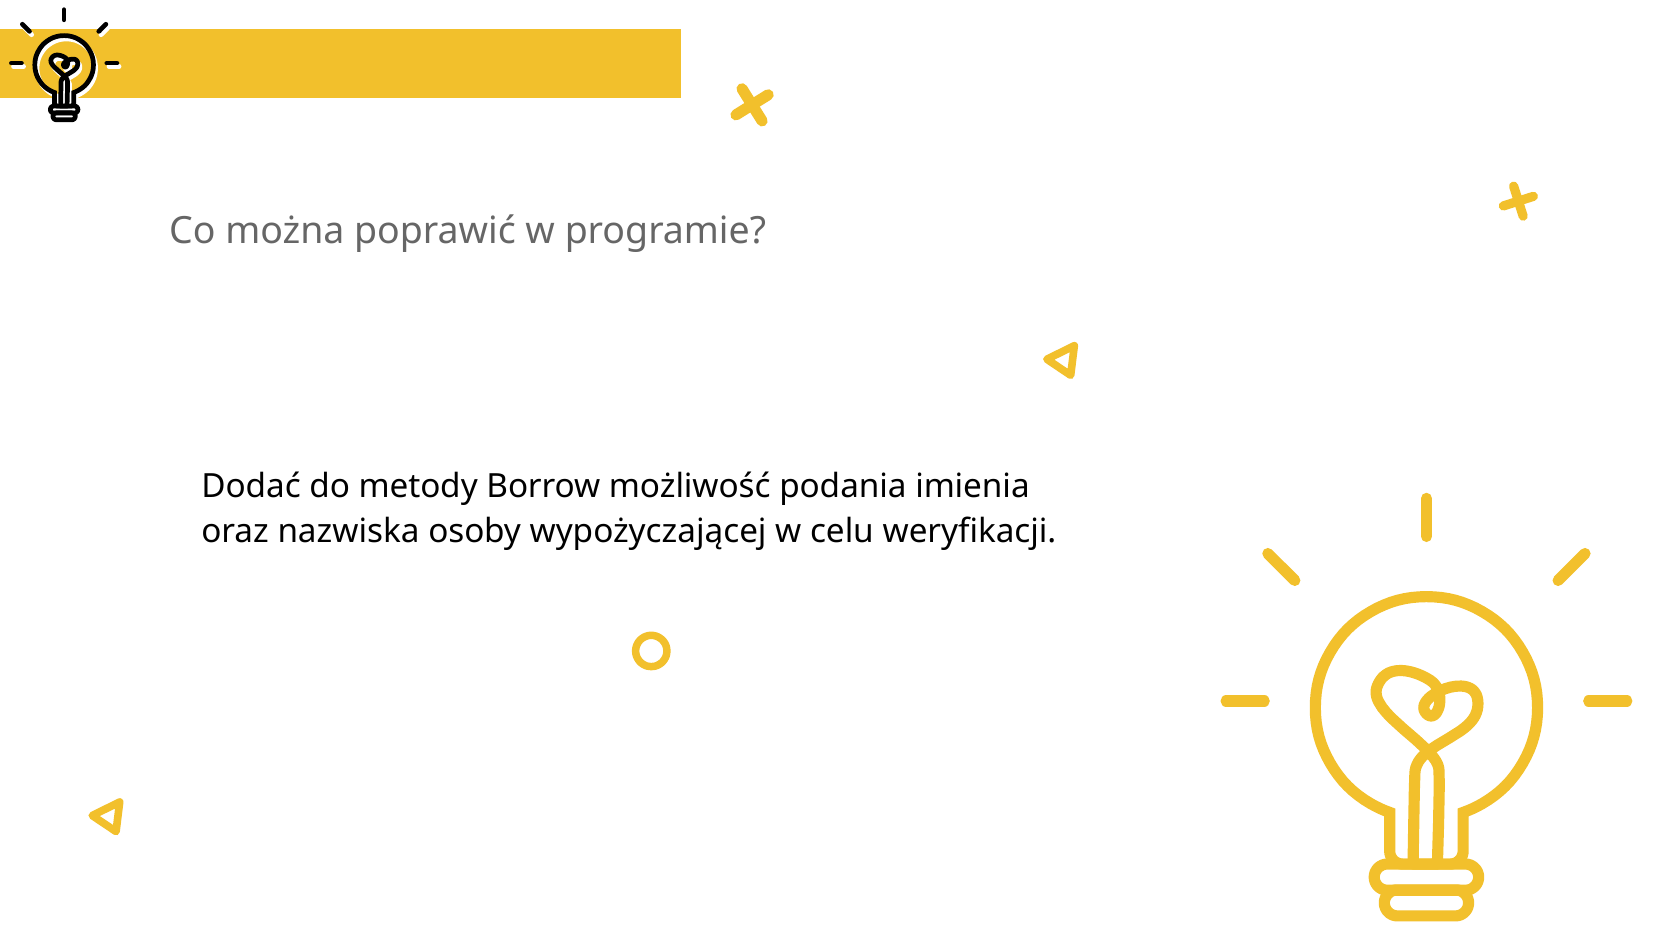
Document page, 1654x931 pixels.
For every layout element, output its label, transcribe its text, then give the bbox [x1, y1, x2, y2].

text_box Dodać do metody Borrow możliwość podania imienia oraz nazwiska osoby wypożyczającej w celu weryfikacji. [201, 305, 1063, 709]
text_box [735, 378, 1246, 847]
title Co można poprawić w programie? [169, 152, 768, 306]
